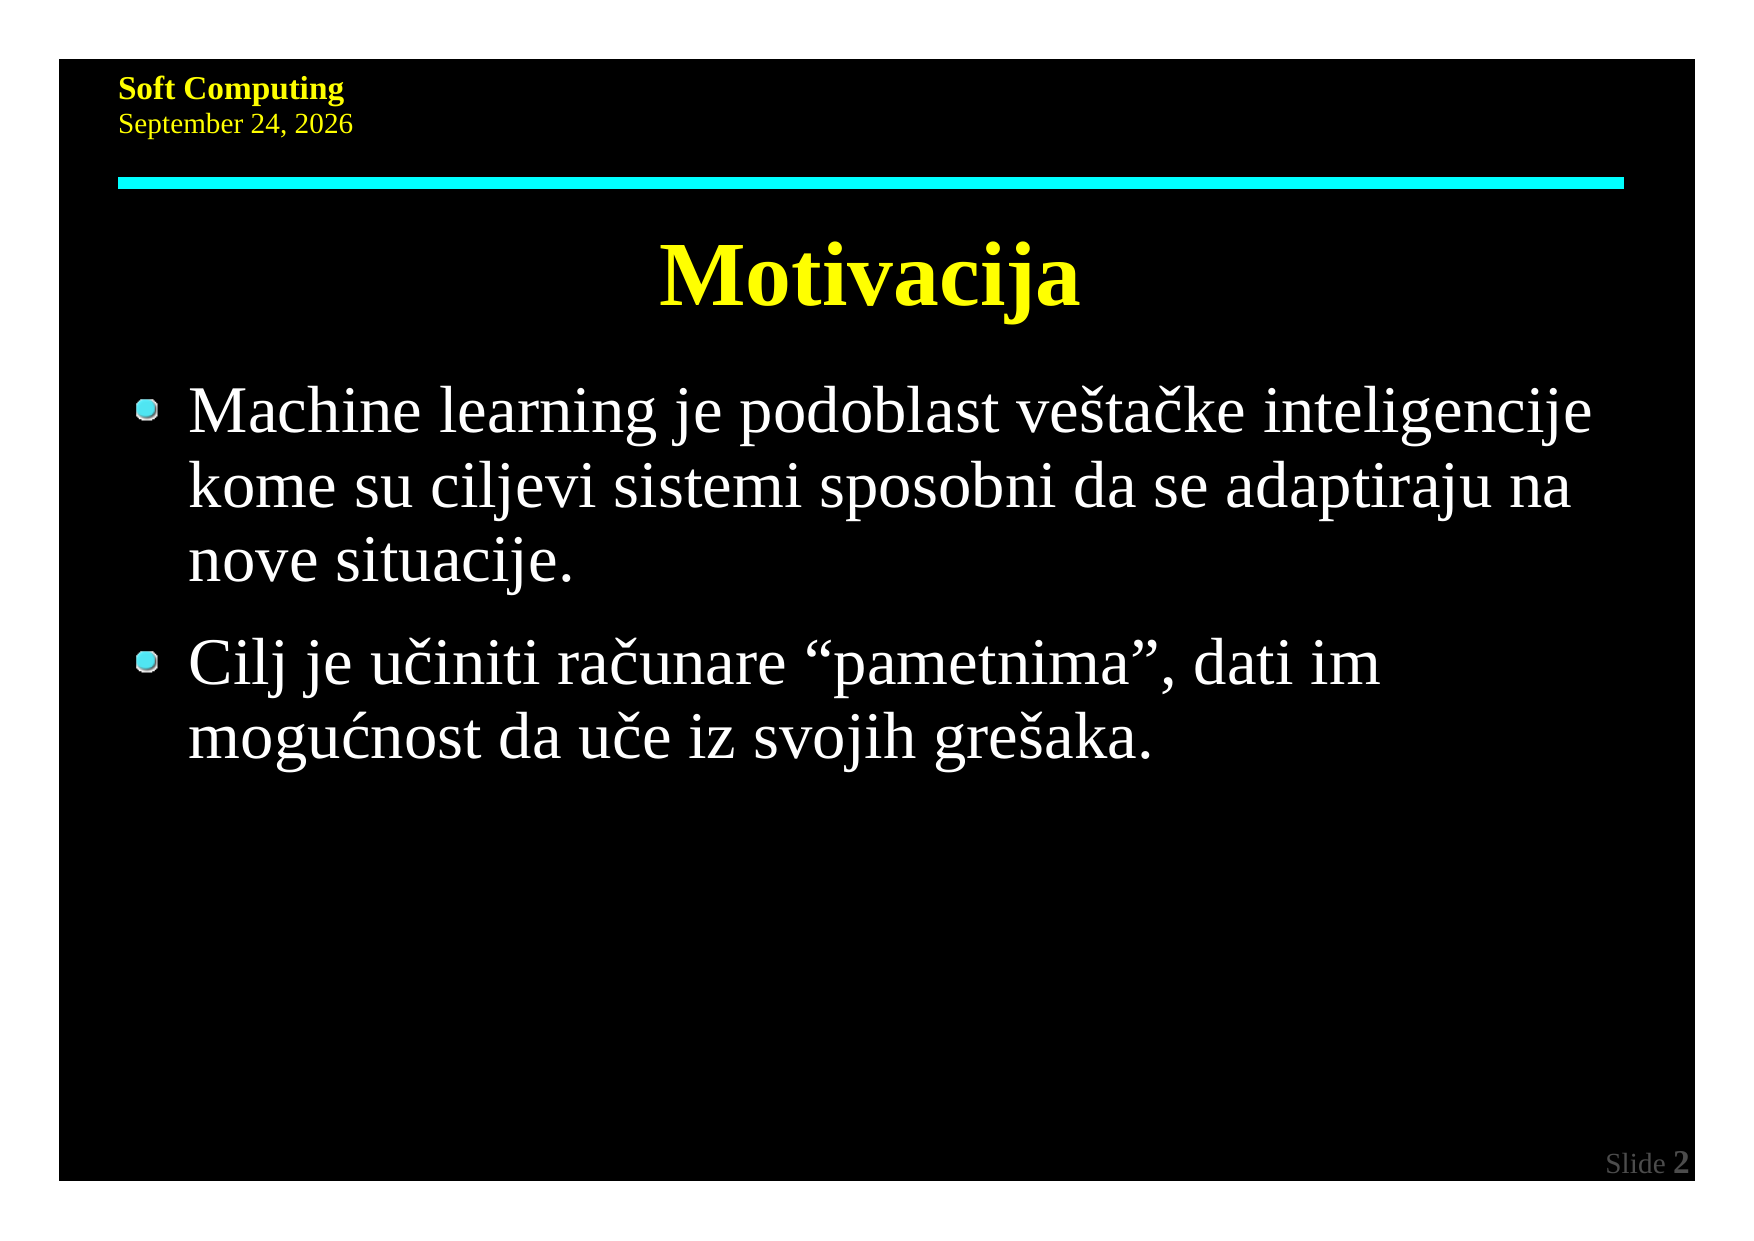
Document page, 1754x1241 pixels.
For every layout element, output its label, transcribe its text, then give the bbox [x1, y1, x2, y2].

list Machine learning je podoblast veštačke inteligencije kome su ciljevi sistemi sposobni da se adaptiraju na nove situacije. Cilj je učiniti računare “pametnima”, dati im mogućnost da uče iz svojih grešaka. [118, 373, 1625, 1134]
title Motivacija [118, 200, 1625, 349]
